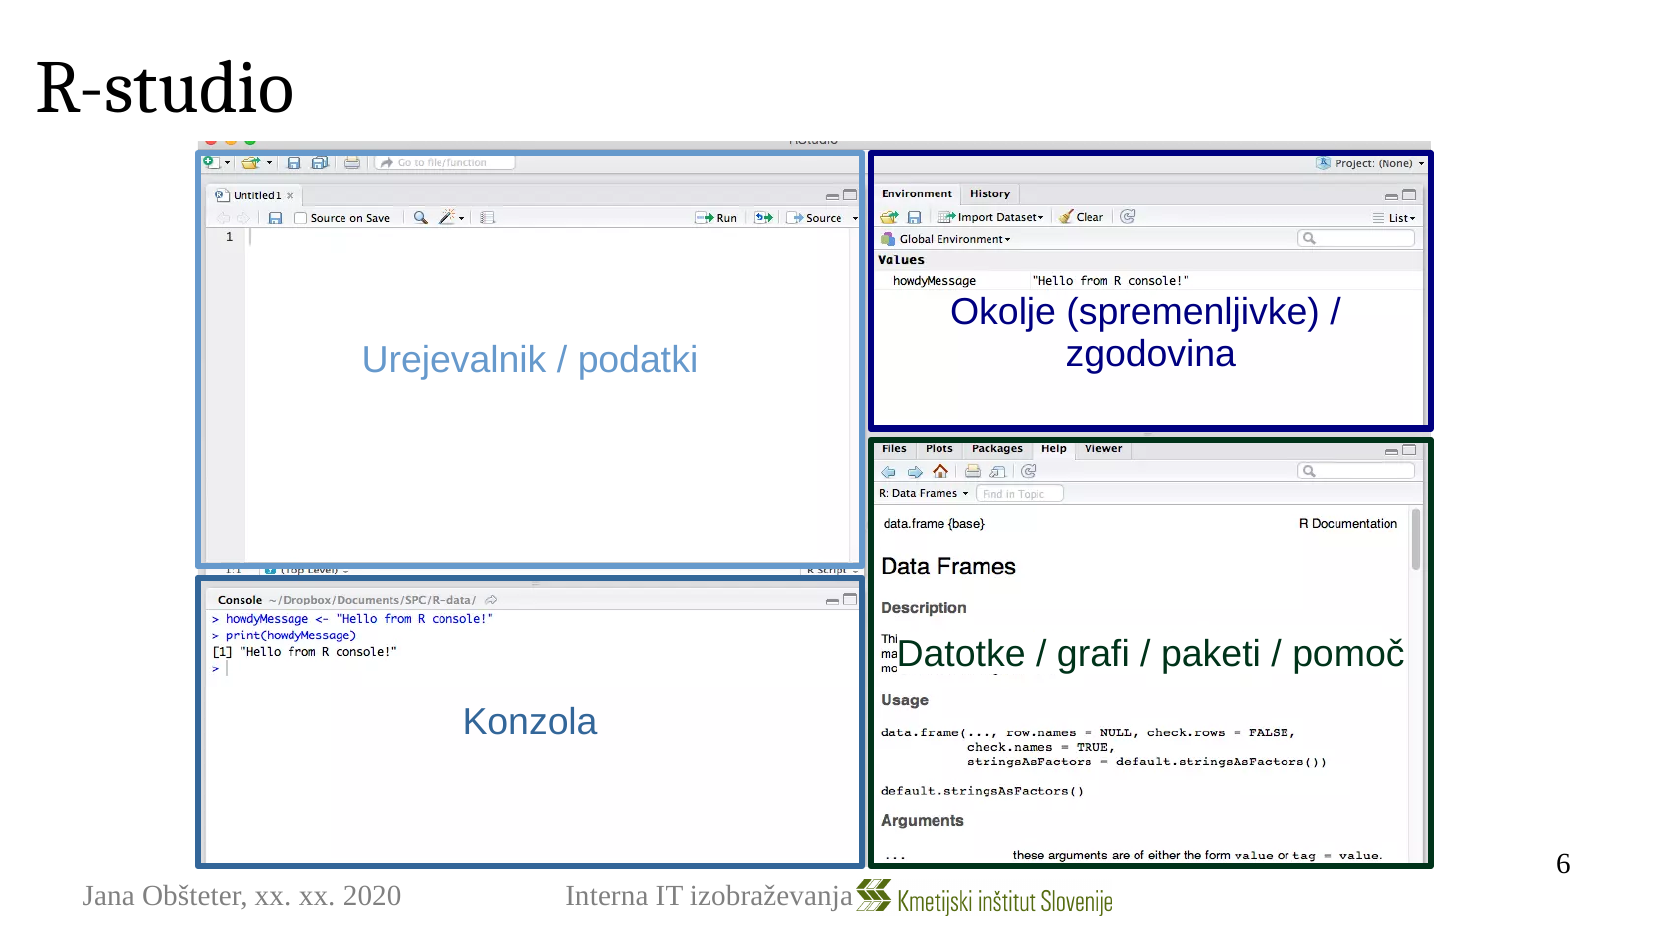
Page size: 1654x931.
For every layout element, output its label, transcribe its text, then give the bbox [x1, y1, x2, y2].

picture [197, 141, 1431, 867]
text_box Datotke / grafi / paketi / pomoč [870, 440, 1431, 866]
picture [856, 879, 1112, 916]
title R-studio [35, 21, 1524, 154]
text_box Urejevalnik / podatki [197, 153, 863, 567]
text_box Okolje (spremenljivke) / zgodovina [870, 153, 1431, 429]
text_box Konzola [197, 577, 863, 866]
